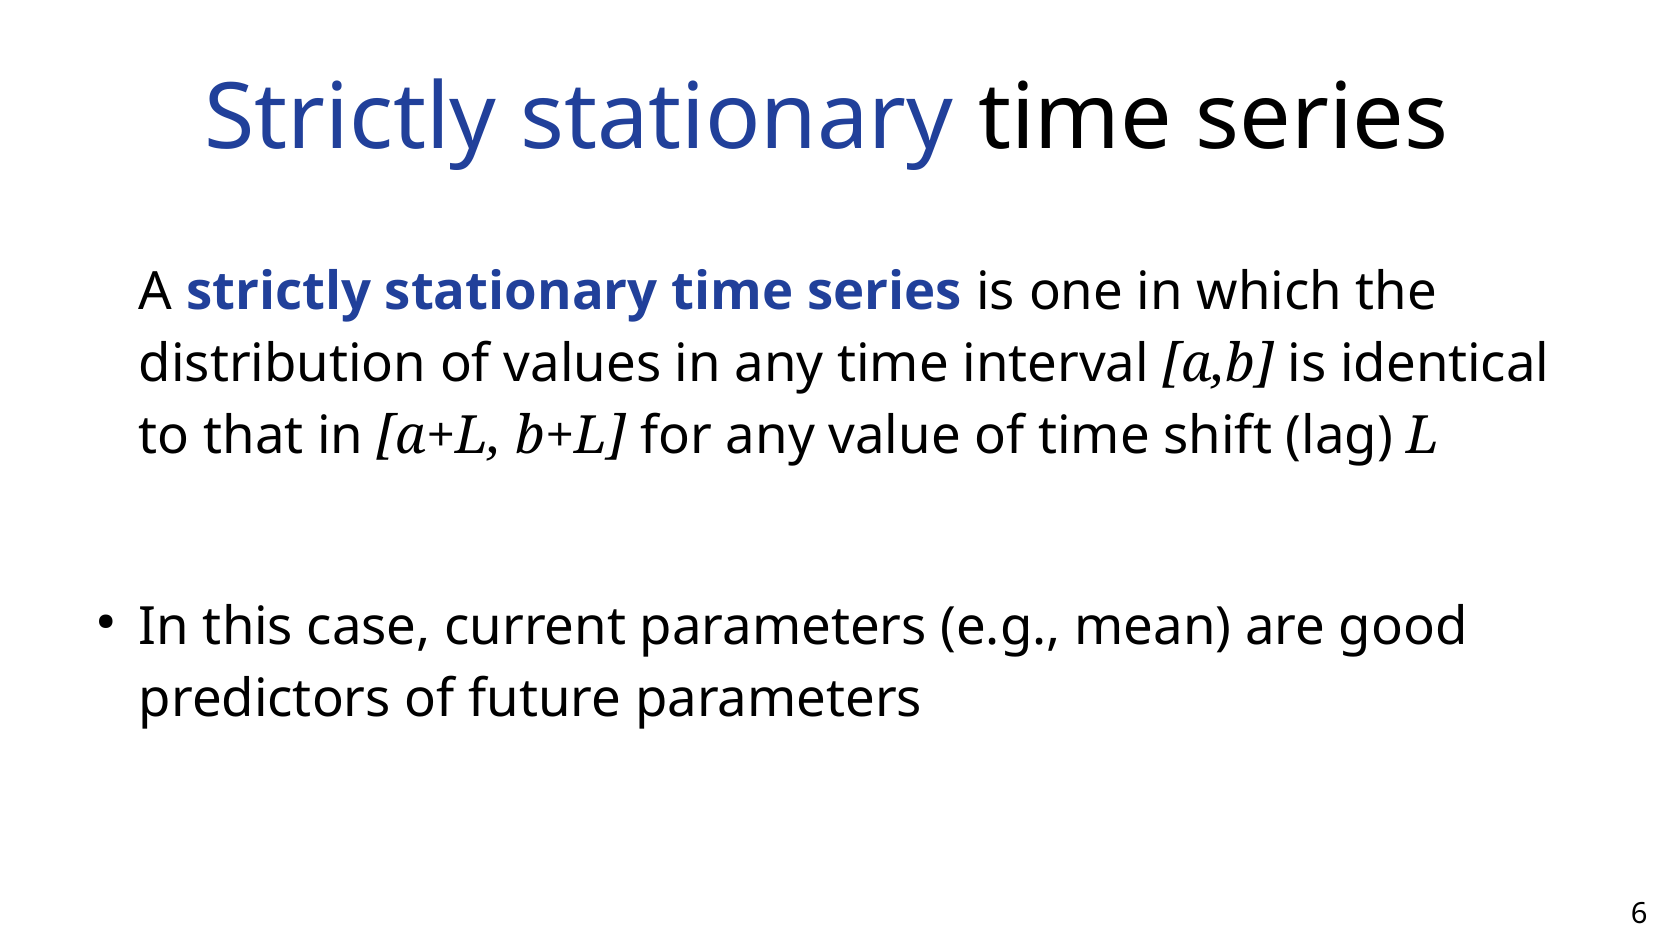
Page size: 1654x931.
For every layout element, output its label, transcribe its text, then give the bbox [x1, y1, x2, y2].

title Strictly stationary time series [82, 1, 1571, 226]
list A strictly stationary time series is one in which the distribution of values in any time interval [a,b] is identical to that in [a+L, b+L] for any value of time shift (lag) L In this case, current parameters (e.g., mean) are good predictors of future parameters [82, 253, 1571, 793]
